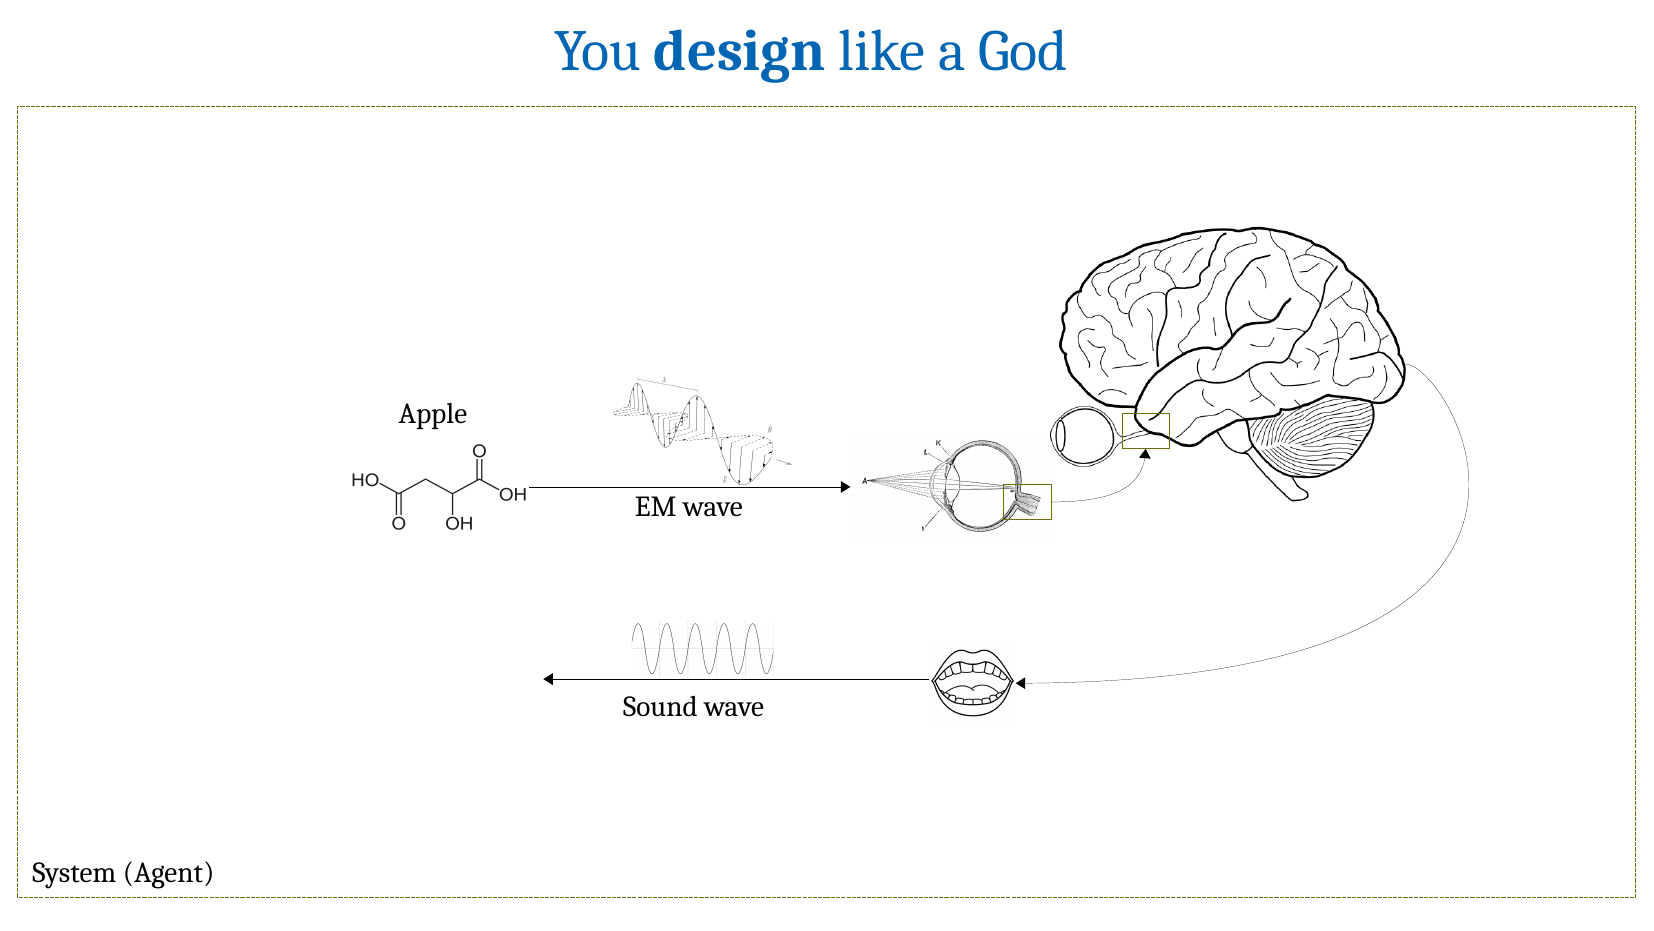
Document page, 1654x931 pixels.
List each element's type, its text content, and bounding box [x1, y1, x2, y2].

text_box You design like a God [539, 10, 1115, 95]
text_box System (Agent) [17, 106, 1636, 898]
